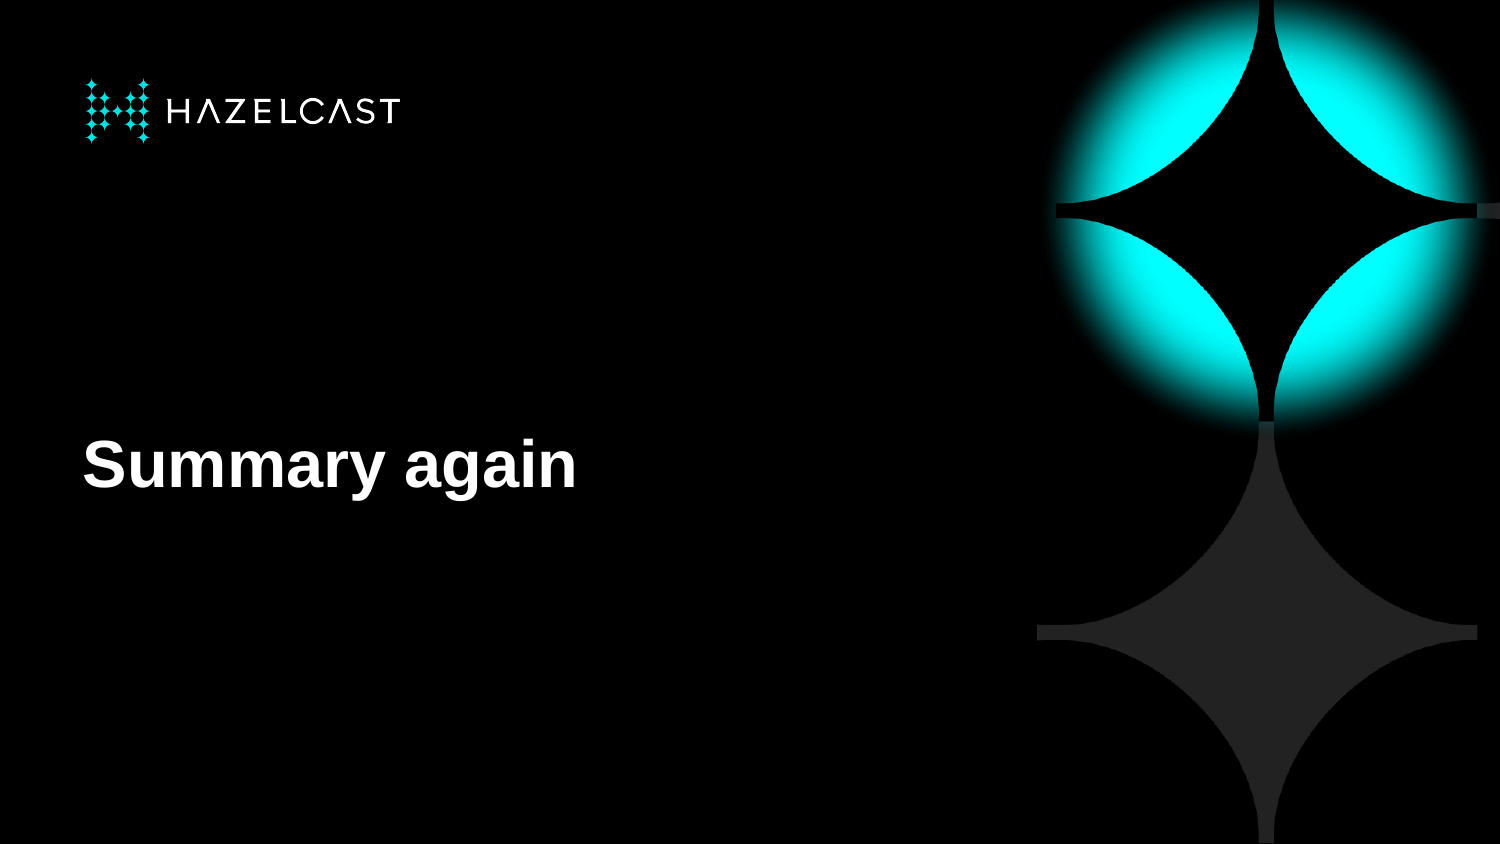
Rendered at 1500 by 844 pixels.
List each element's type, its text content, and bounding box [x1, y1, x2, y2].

title Summary again [82, 354, 922, 578]
picture [85, 78, 400, 144]
